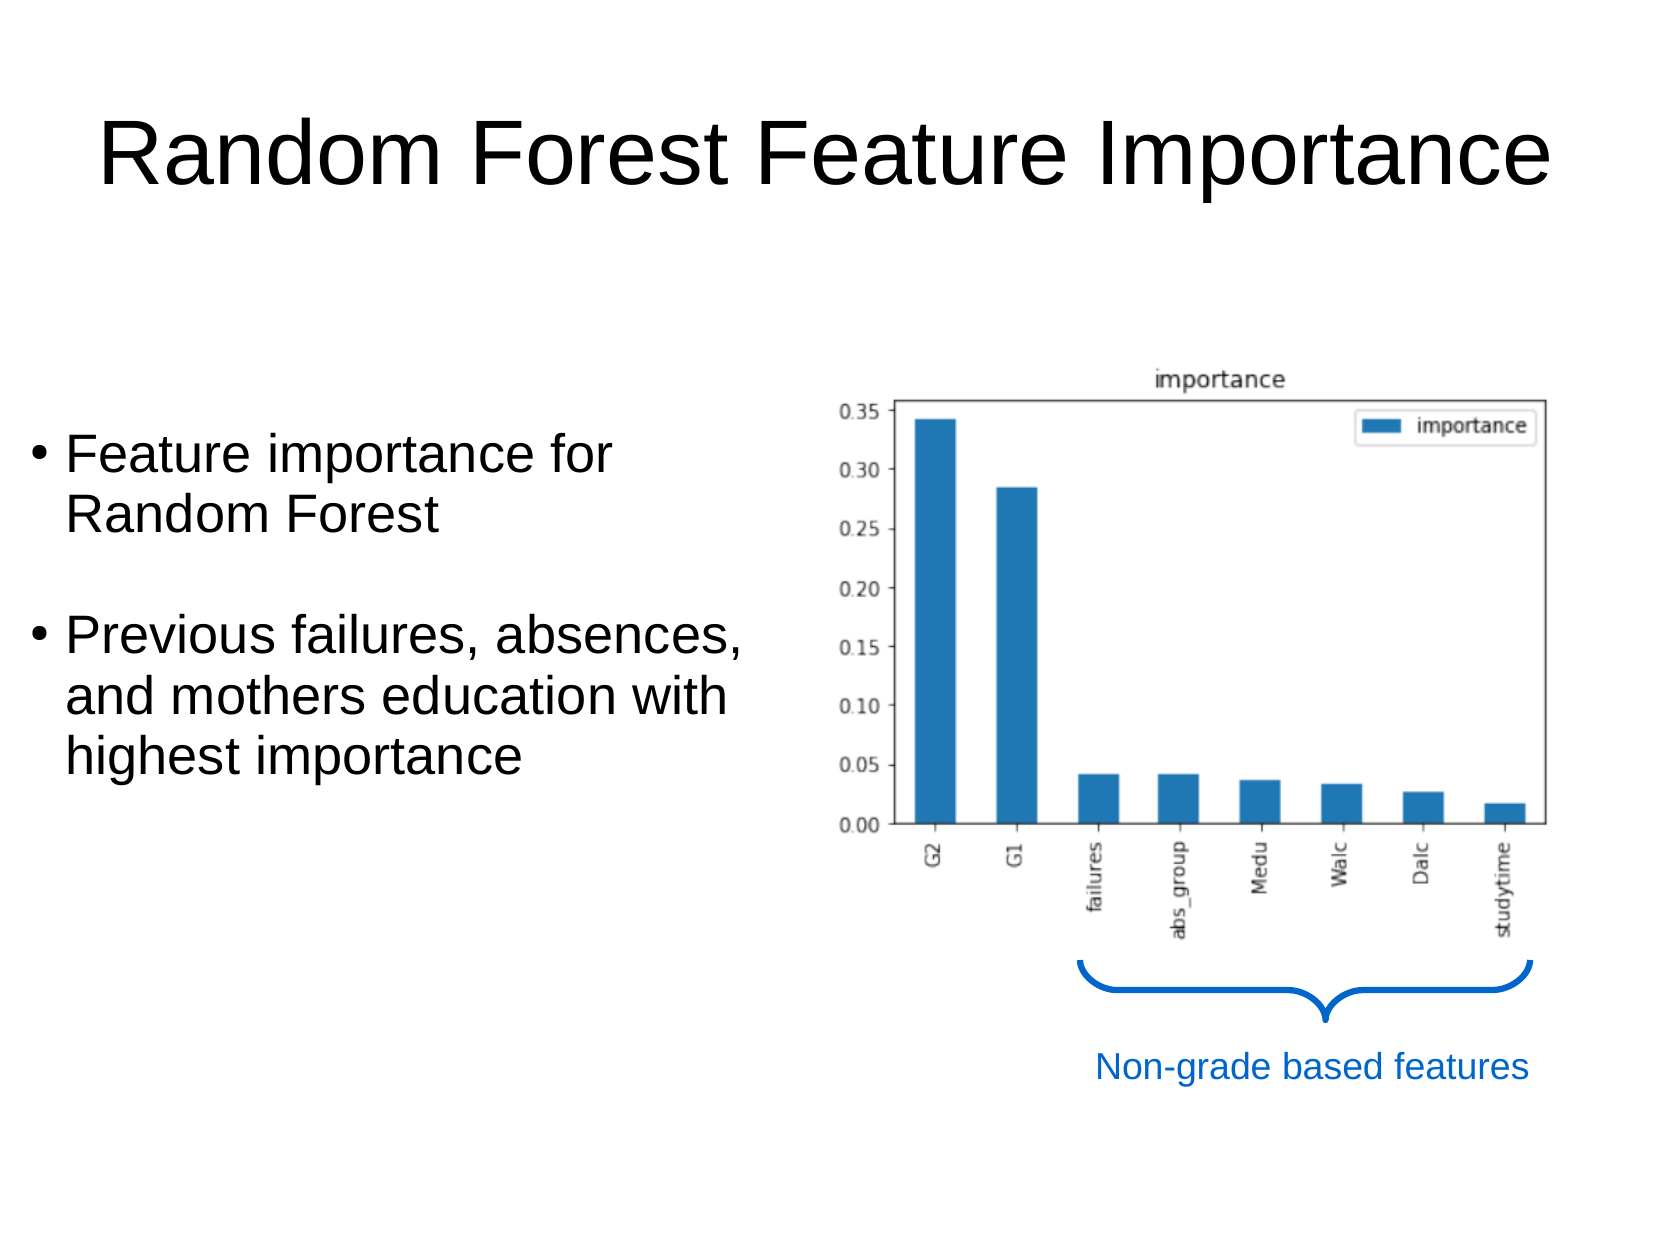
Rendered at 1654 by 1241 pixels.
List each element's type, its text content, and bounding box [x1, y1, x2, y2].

text_box Feature importance for Random Forest Previous failures, absences, and mothers education with highest importance [15, 415, 781, 916]
text_box Non-grade based features [1080, 1038, 1576, 1096]
picture [824, 344, 1576, 948]
title Random Forest Feature Importance [82, 49, 1571, 257]
